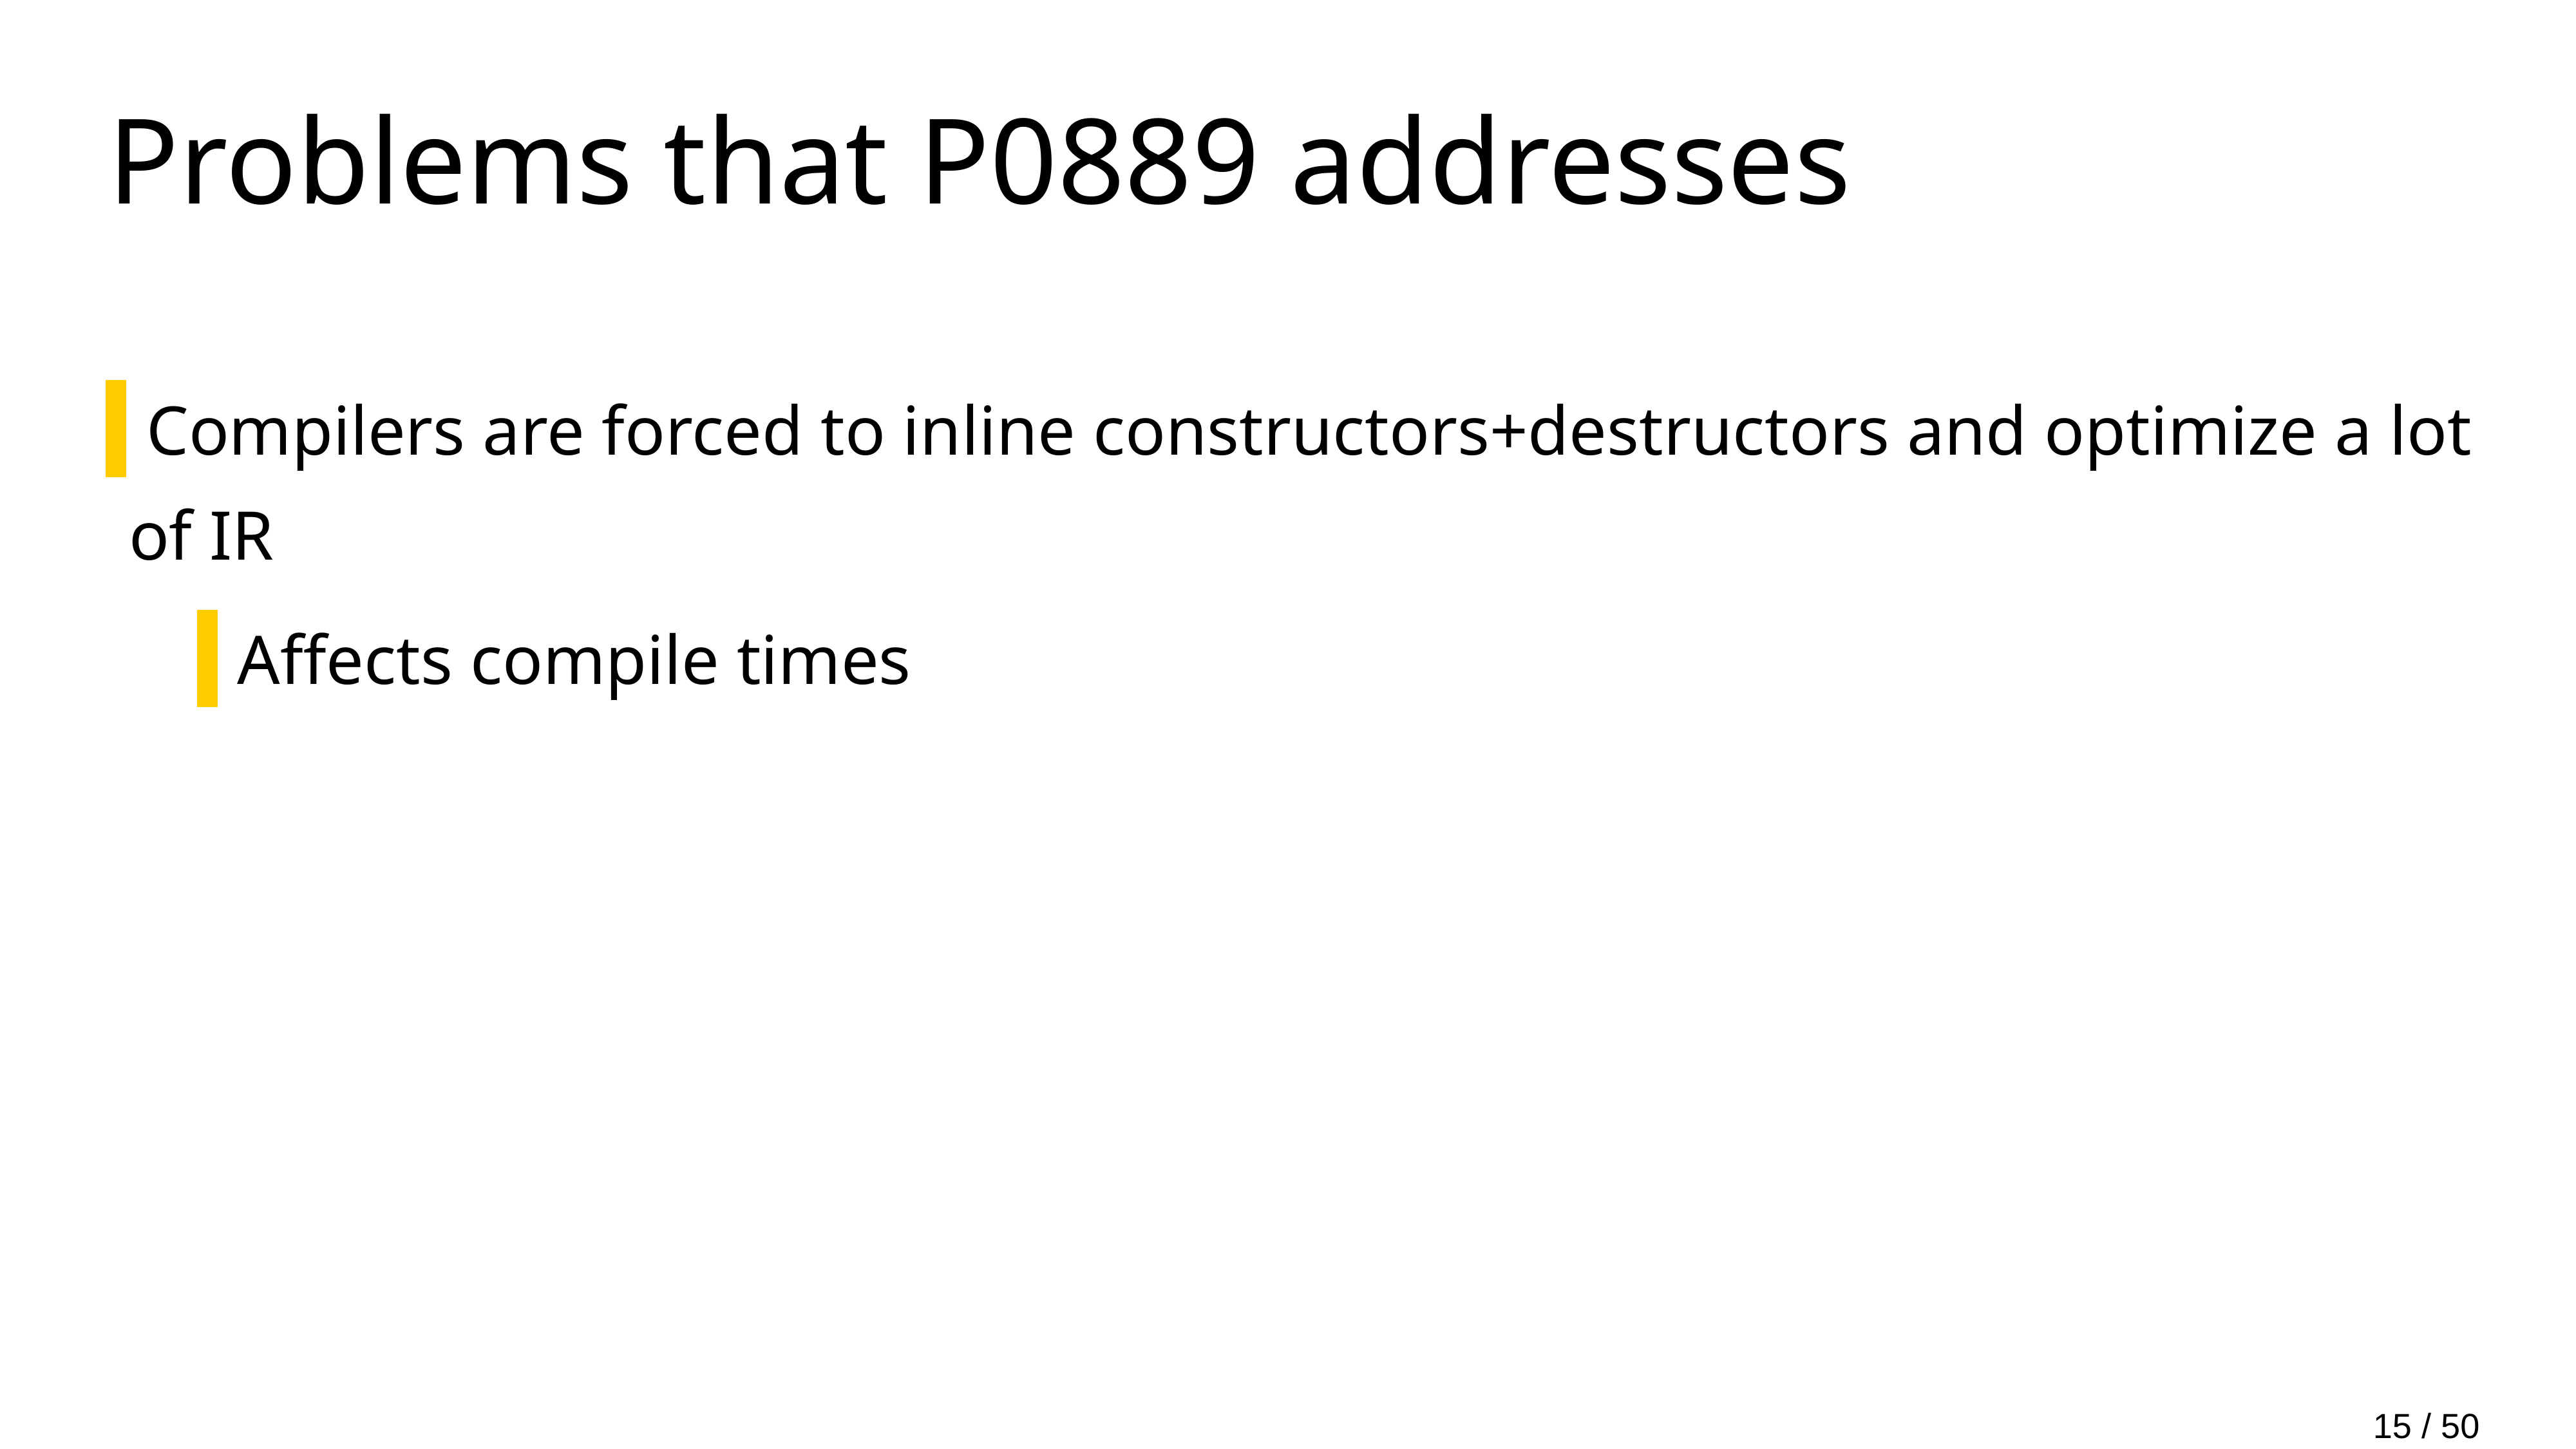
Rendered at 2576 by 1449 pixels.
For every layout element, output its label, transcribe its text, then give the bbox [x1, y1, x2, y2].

title Problems that P0889 addresses [108, 80, 2468, 242]
text_box <number> / 50 [2363, 1402, 2576, 1449]
text_box Compilers are forced to inline constructors+destructors and optimize a lot of IR Affects compile times [96, 364, 2512, 1419]
